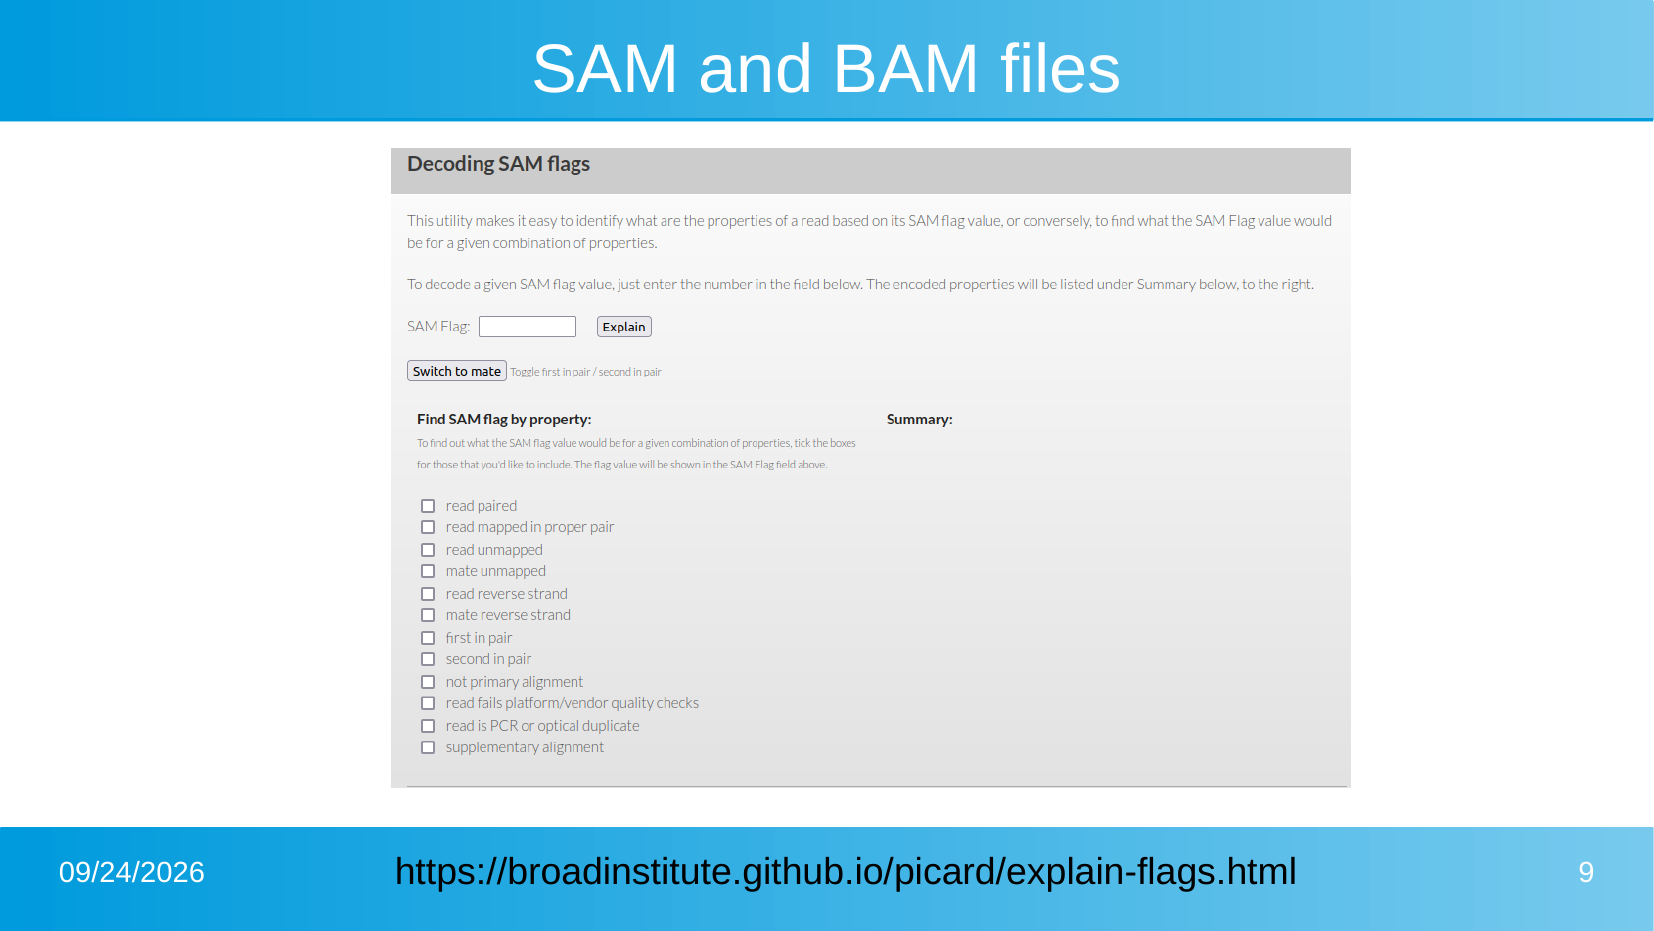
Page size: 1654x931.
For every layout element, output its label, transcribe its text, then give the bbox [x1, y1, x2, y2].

title SAM and BAM files [59, 29, 1595, 108]
text_box https://broadinstitute.github.io/picard/explain-flags.html [380, 843, 1313, 901]
picture [391, 148, 1351, 788]
